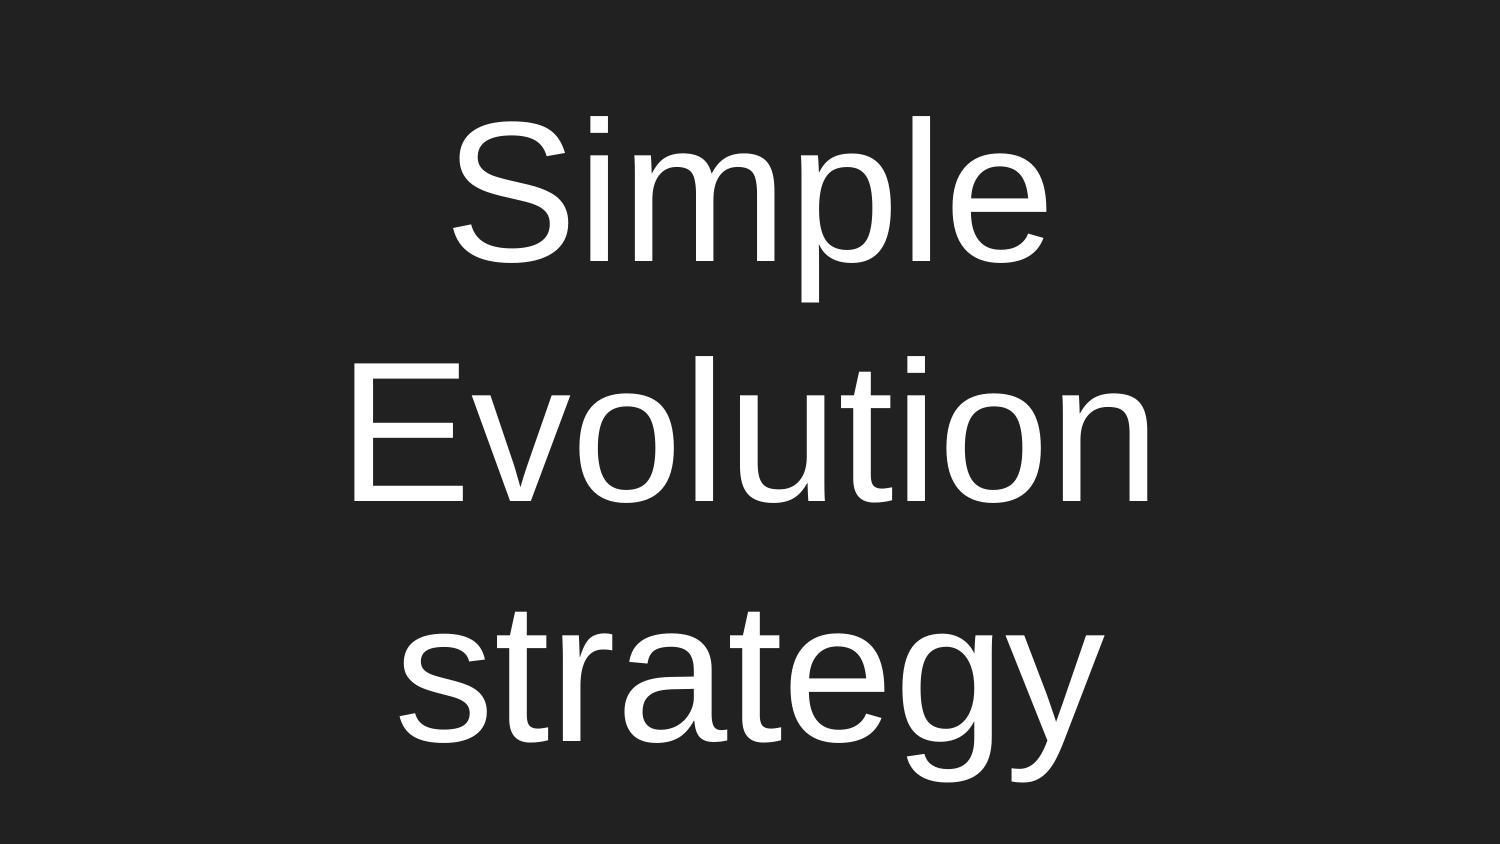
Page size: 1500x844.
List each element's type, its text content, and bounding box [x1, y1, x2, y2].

title Simple Evolution strategy [0, 0, 1500, 844]
